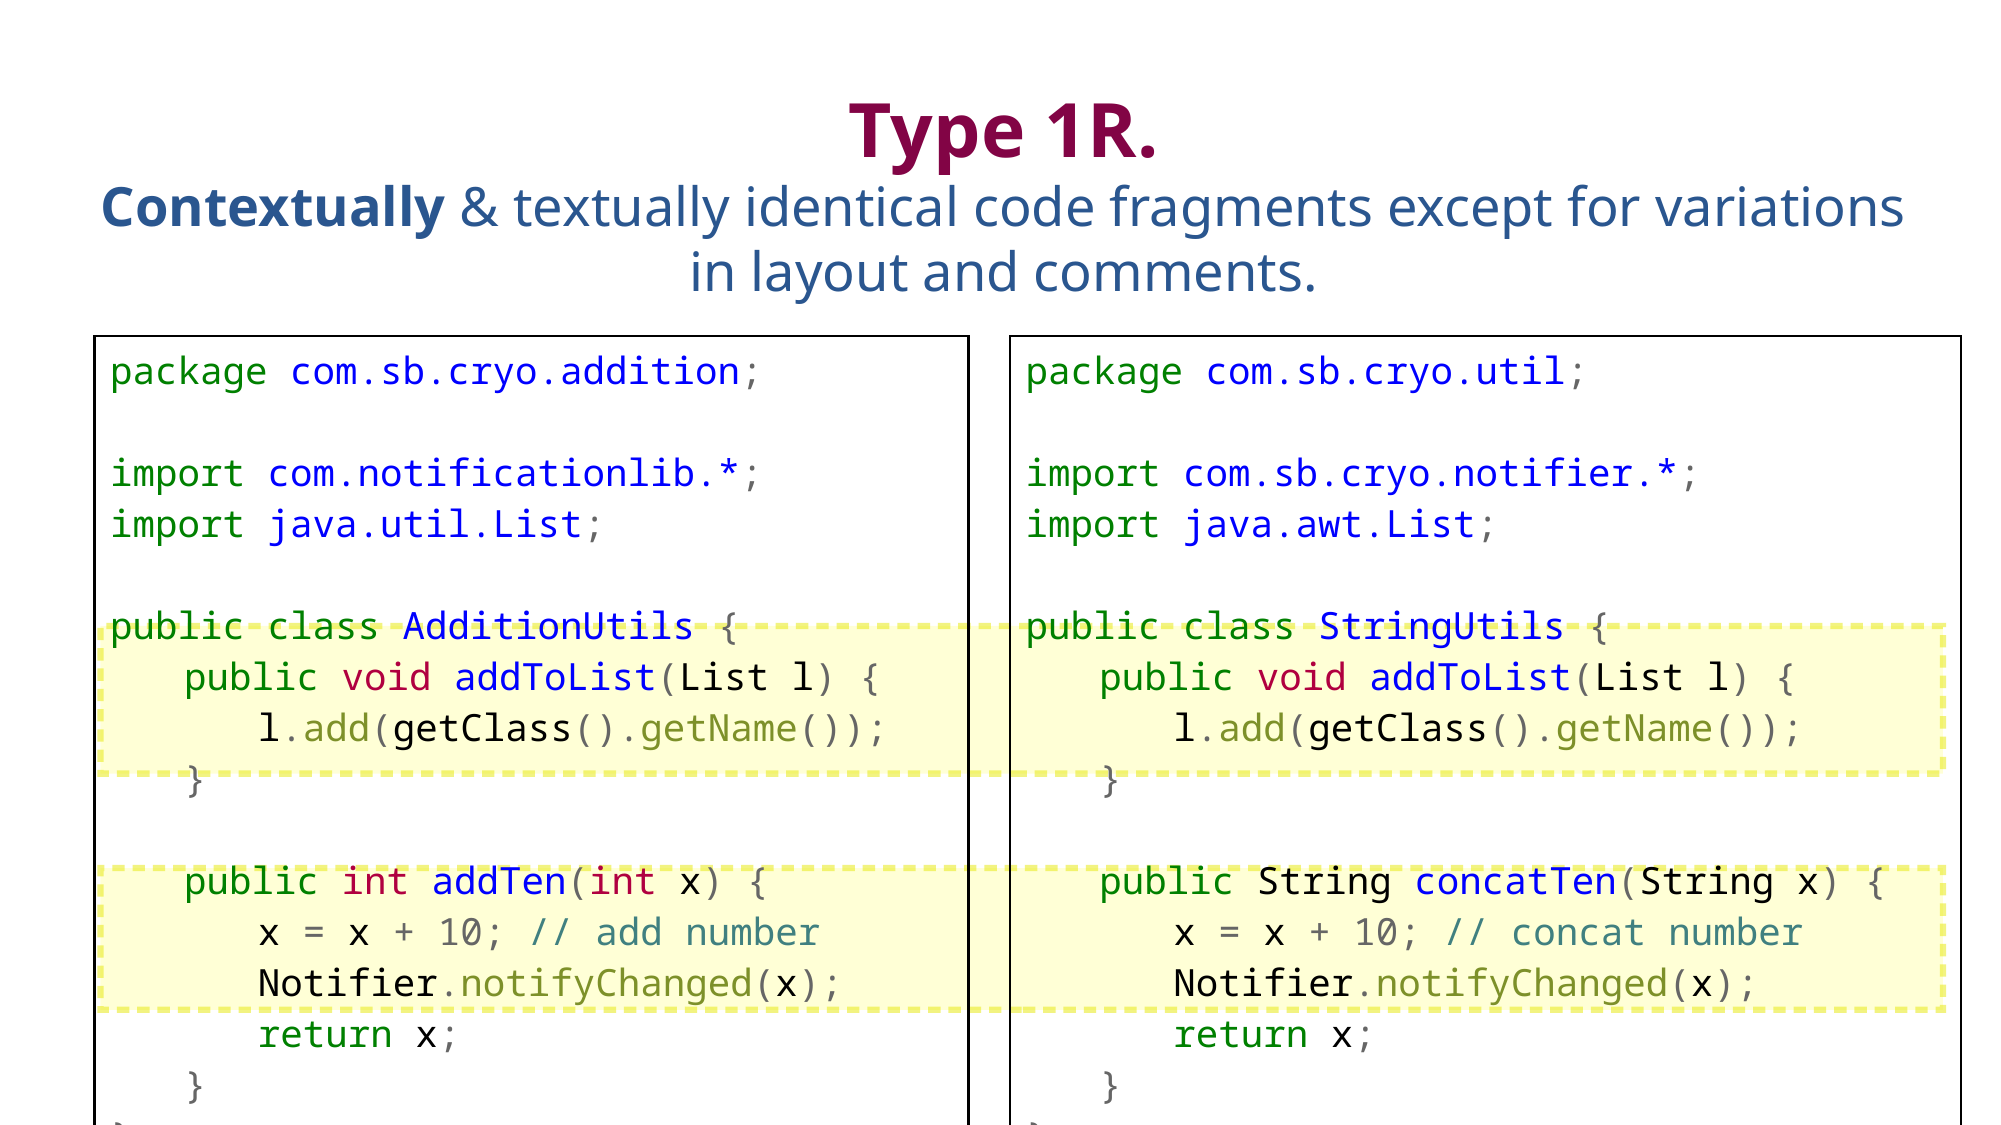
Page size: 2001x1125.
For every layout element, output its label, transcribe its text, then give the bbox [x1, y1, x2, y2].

text_box package com.sb.cryo.addition; import com.notificationlib.*; import java.util.List; public class AdditionUtils { public void addToList(List l) { l.add(getClass().getName()); } public int addTen(int x) { x = x + 10; // add number Notifier.notifyChanged(x); return x; } } [94, 335, 969, 1110]
text_box package com.sb.cryo.util; import com.sb.cryo.notifier.*; import java.awt.List; public class StringUtils { public void addToList(List l) { l.add(getClass().getName()); } public String concatTen(String x) { x = x + 10; // concat number Notifier.notifyChanged(x); return x; } } [1009, 335, 1961, 1110]
text_box [970, 625, 1009, 774]
text_box [970, 868, 1009, 1010]
text_box Type 1R. Contextually & textually identical code fragments except for variations in layout and comments. [83, 75, 1925, 310]
